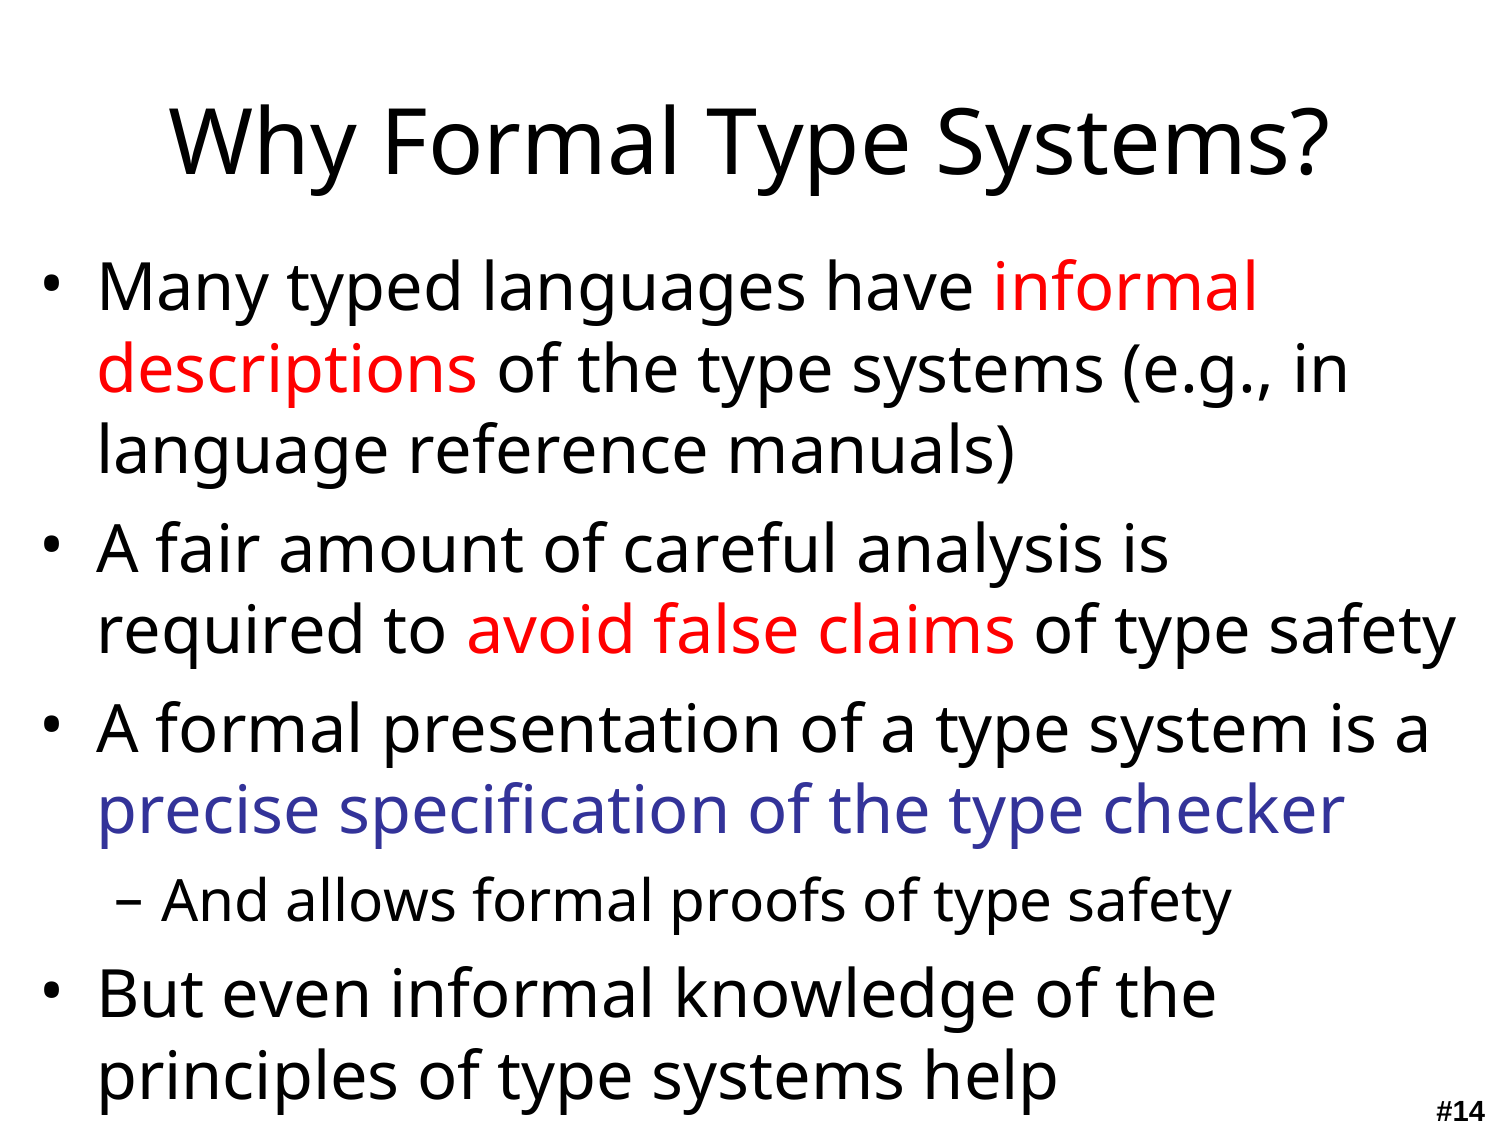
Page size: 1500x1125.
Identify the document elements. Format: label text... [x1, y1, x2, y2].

list Many typed languages have informal descriptions of the type systems (e.g., in language reference manuals) A fair amount of careful analysis is required to avoid false claims of type safety A formal presentation of a type system is a precise specification of the type checker And allows formal proofs of type safety But even informal knowledge of the principles of type systems help [24, 237, 1476, 1075]
title Why Formal Type Systems? [24, 45, 1476, 233]
